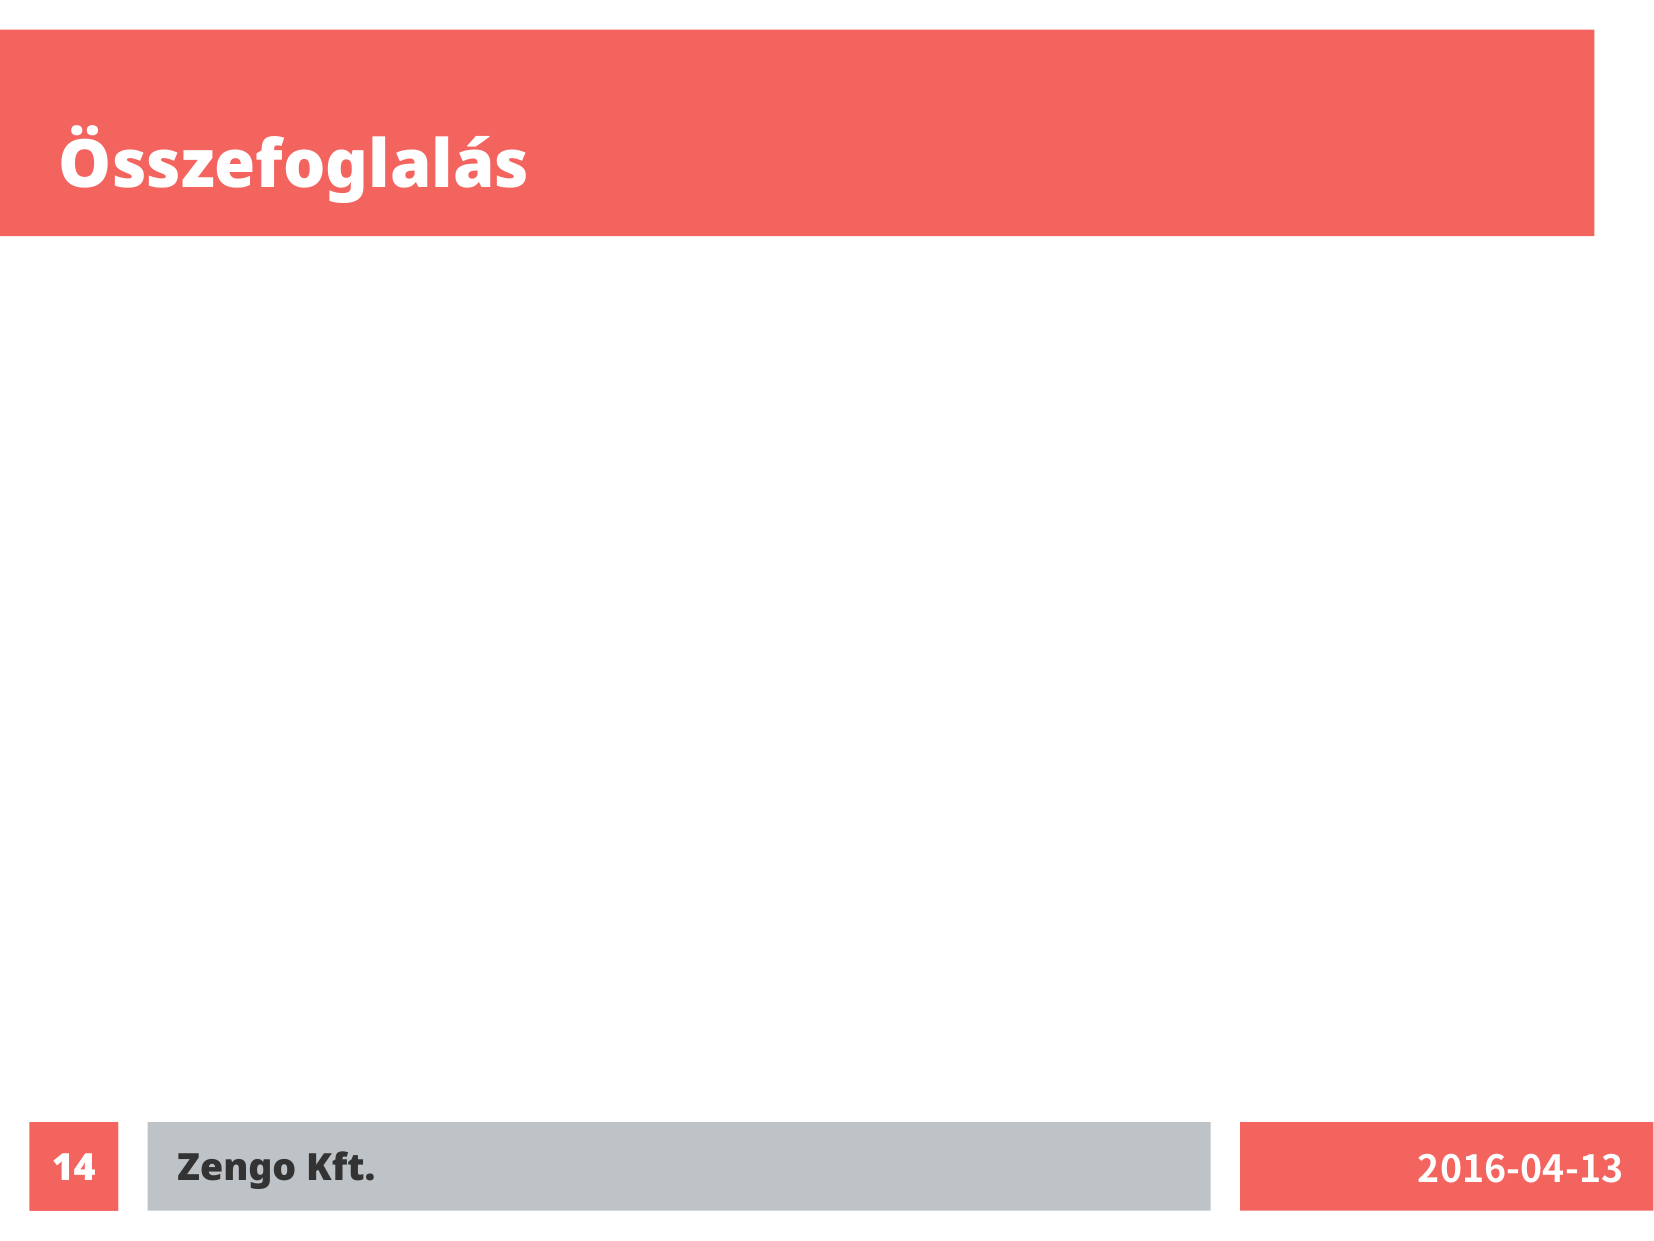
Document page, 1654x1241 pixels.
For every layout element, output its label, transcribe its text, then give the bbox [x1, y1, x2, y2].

title Összefoglalás [59, 59, 1595, 207]
